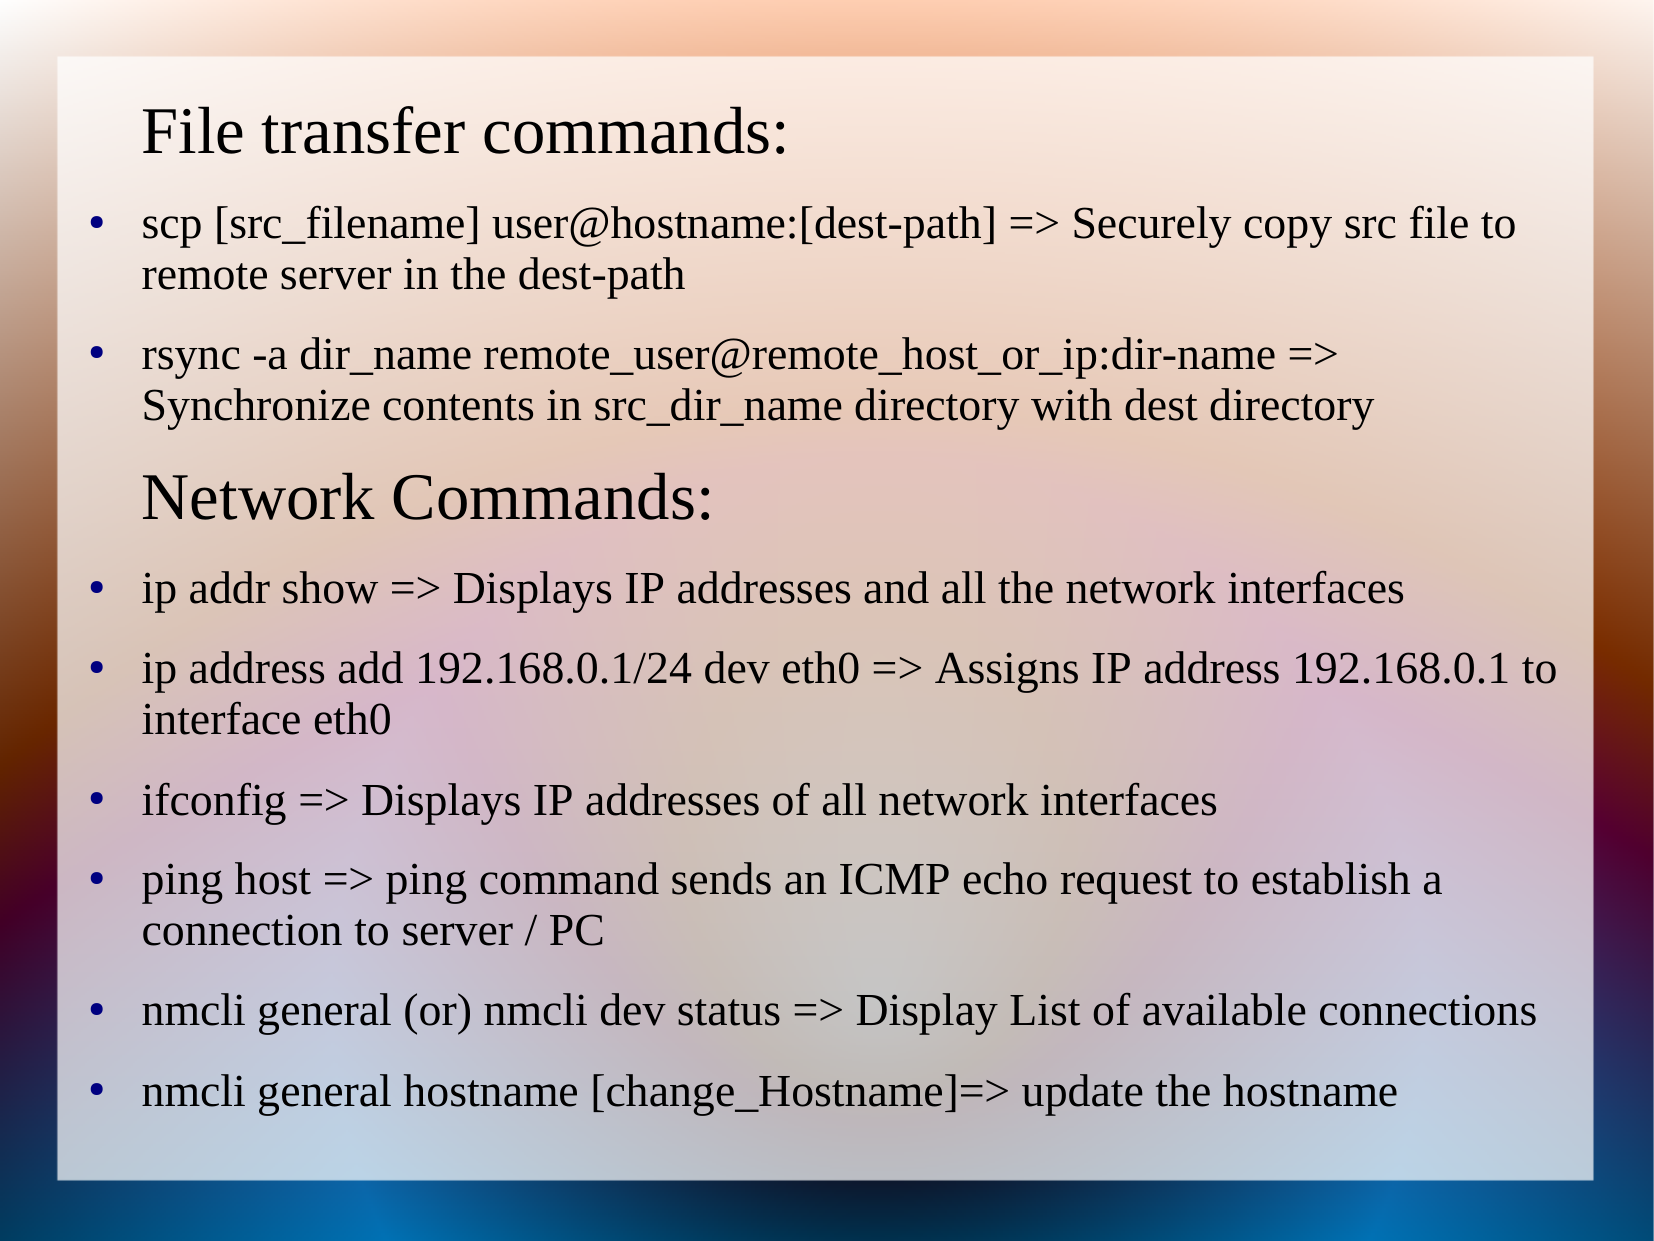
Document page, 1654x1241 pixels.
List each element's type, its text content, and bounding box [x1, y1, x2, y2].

picture [0, 0, 1654, 1241]
list File transfer commands: scp [src_filename] user@hostname:[dest-path] => Securely copy src file to remote server in the dest-path rsync -a dir_name remote_user@remote_host_or_ip:dir-name => Synchronize contents in src_dir_name directory with dest directory Network Commands: ip addr show => Displays IP addresses and all the network interfaces ip address add 192.168.0.1/24 dev eth0 => Assigns IP address 192.168.0.1 to interface eth0 ifconfig => Displays IP addresses of all network interfaces ping host => ping command sends an ICMP echo request to establish a connection to server / PC nmcli general (or) nmcli dev status => Display List of available connections nmcli general hostname [change_Hostname]=> update the hostname [70, 94, 1559, 1241]
